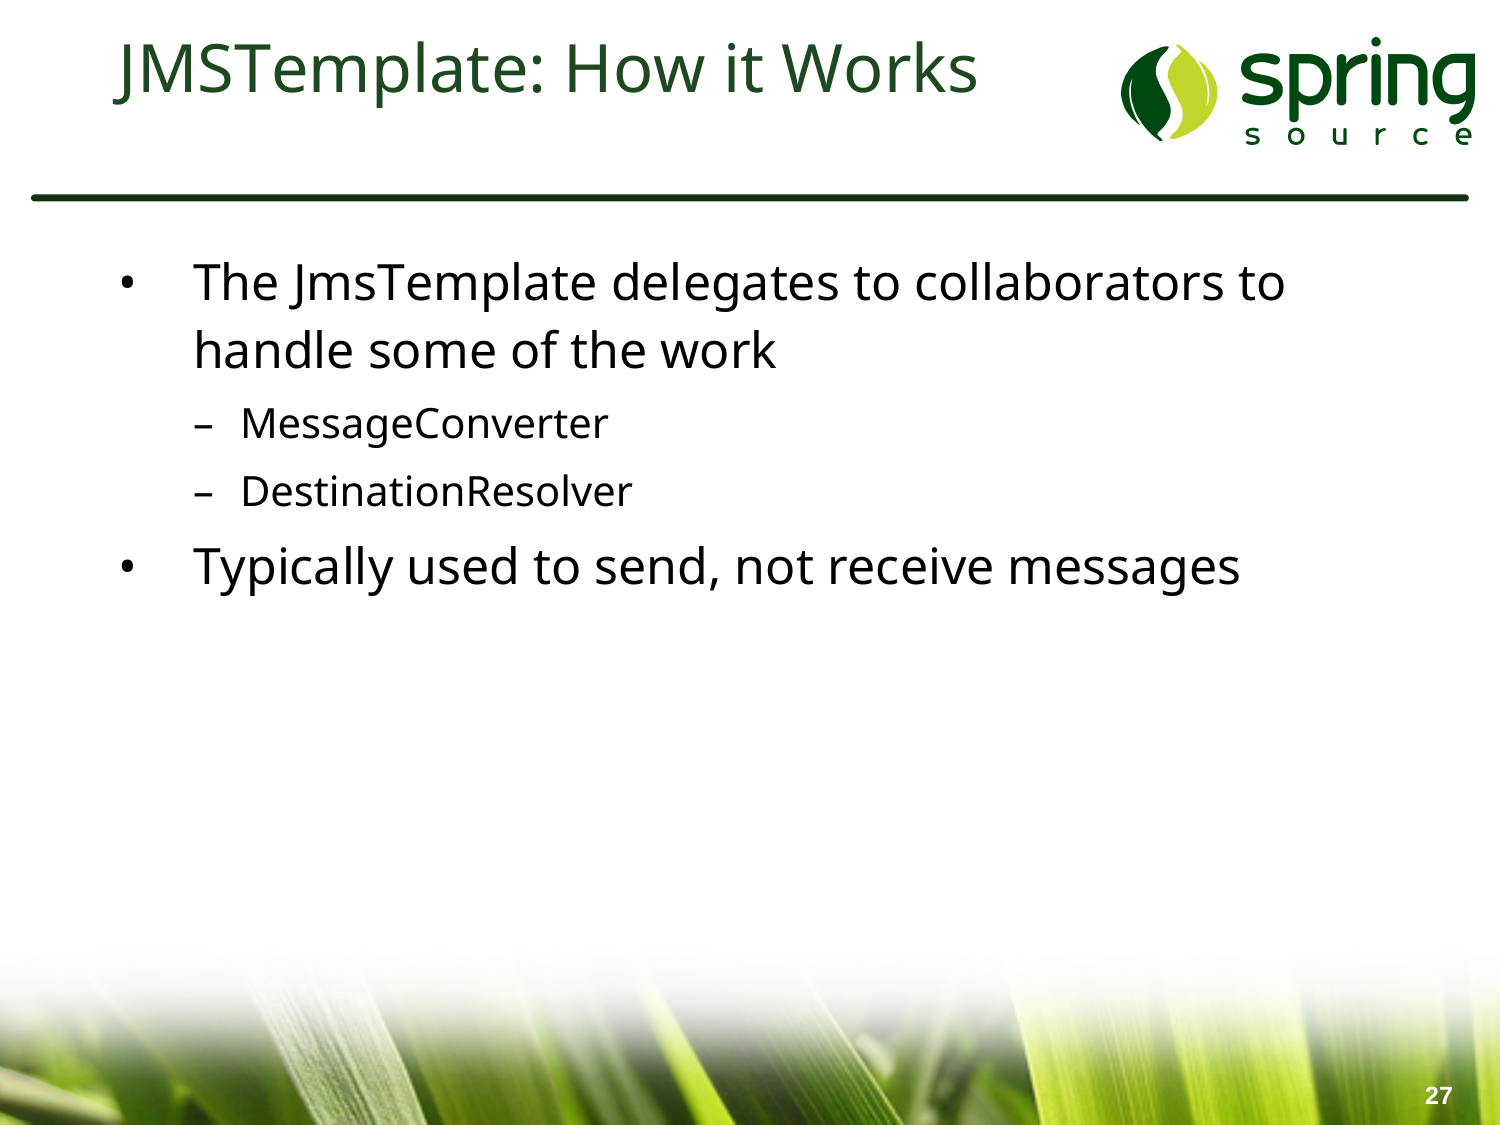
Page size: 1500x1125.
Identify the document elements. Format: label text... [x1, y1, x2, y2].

list The JmsTemplate delegates to collaborators to handle some of the work MessageConverter DestinationResolver Typically used to send, not receive messages [103, 239, 1394, 903]
picture [0, 944, 1500, 1125]
picture [1137, 37, 1475, 145]
title JMSTemplate: How it Works [104, 13, 1137, 177]
